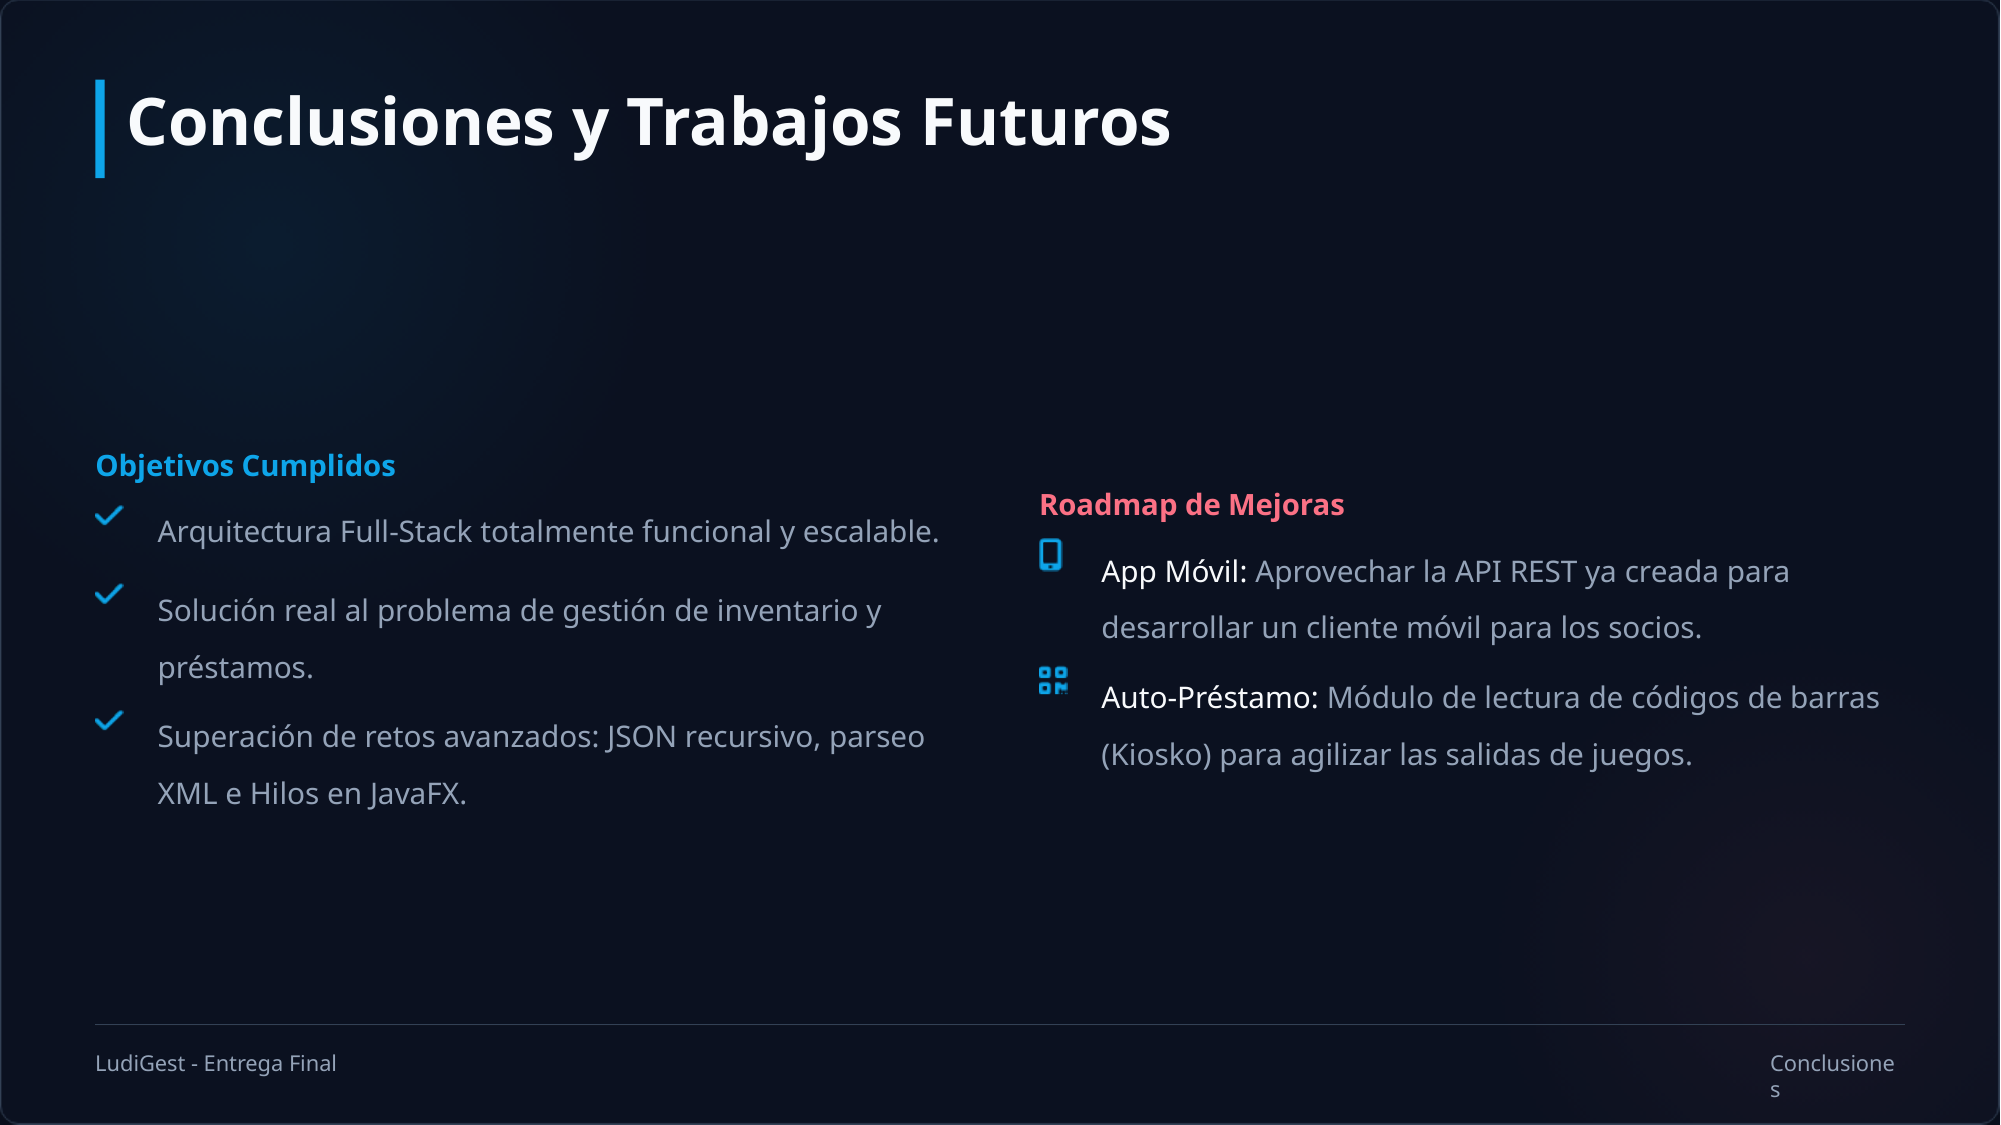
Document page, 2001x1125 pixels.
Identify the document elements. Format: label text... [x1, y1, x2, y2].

text_box LudiGest - Entrega Final [95, 1049, 341, 1077]
text_box Objetivos Cumplidos [95, 446, 1005, 483]
text_box App Móvil: Aprovechar la API REST ya creada para desarrollar un cliente móvil para los socios. [1101, 531, 1905, 645]
text_box Auto-Préstamo: Módulo de lectura de códigos de barras (Kiosko) para agilizar las salidas de juegos. [1101, 657, 1905, 772]
text_box Roadmap de Mejoras [1039, 486, 1948, 522]
text_box Conclusiones [1770, 1049, 1905, 1103]
text_box [95, 79, 105, 179]
picture [0, 0, 2000, 1125]
text_box Superación de retos avanzados: JSON recursivo, parseo XML e Hilos en JavaFX. [157, 697, 961, 811]
text_box Solución real al problema de gestión de inventario y préstamos. [157, 570, 961, 685]
text_box Arquitectura Full-Stack totalmente funcional y escalable. [157, 492, 961, 549]
text_box Conclusiones y Trabajos Futuros [126, 79, 1994, 159]
